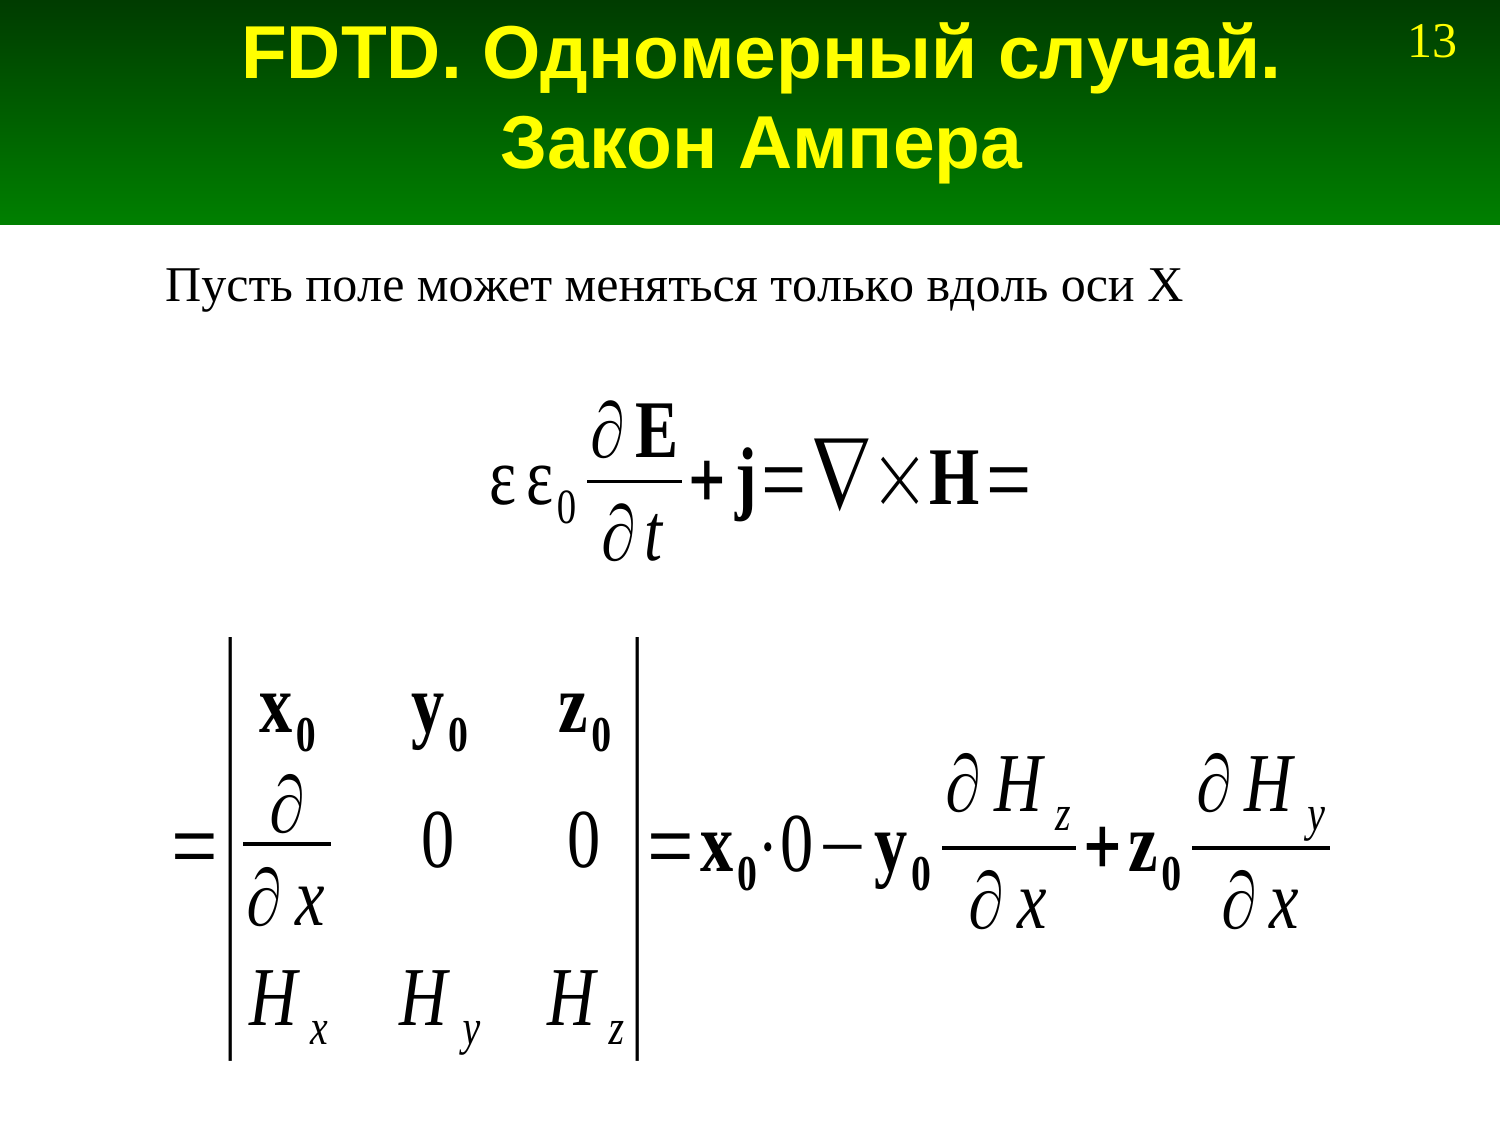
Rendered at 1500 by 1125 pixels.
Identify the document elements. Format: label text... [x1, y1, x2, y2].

text_box Пусть поле может меняться только вдоль оси X [150, 243, 1350, 332]
title FDTD. Одномерный случай. Закон Ампера [123, 0, 1399, 192]
chart [461, 384, 1064, 579]
chart [138, 637, 1362, 1075]
